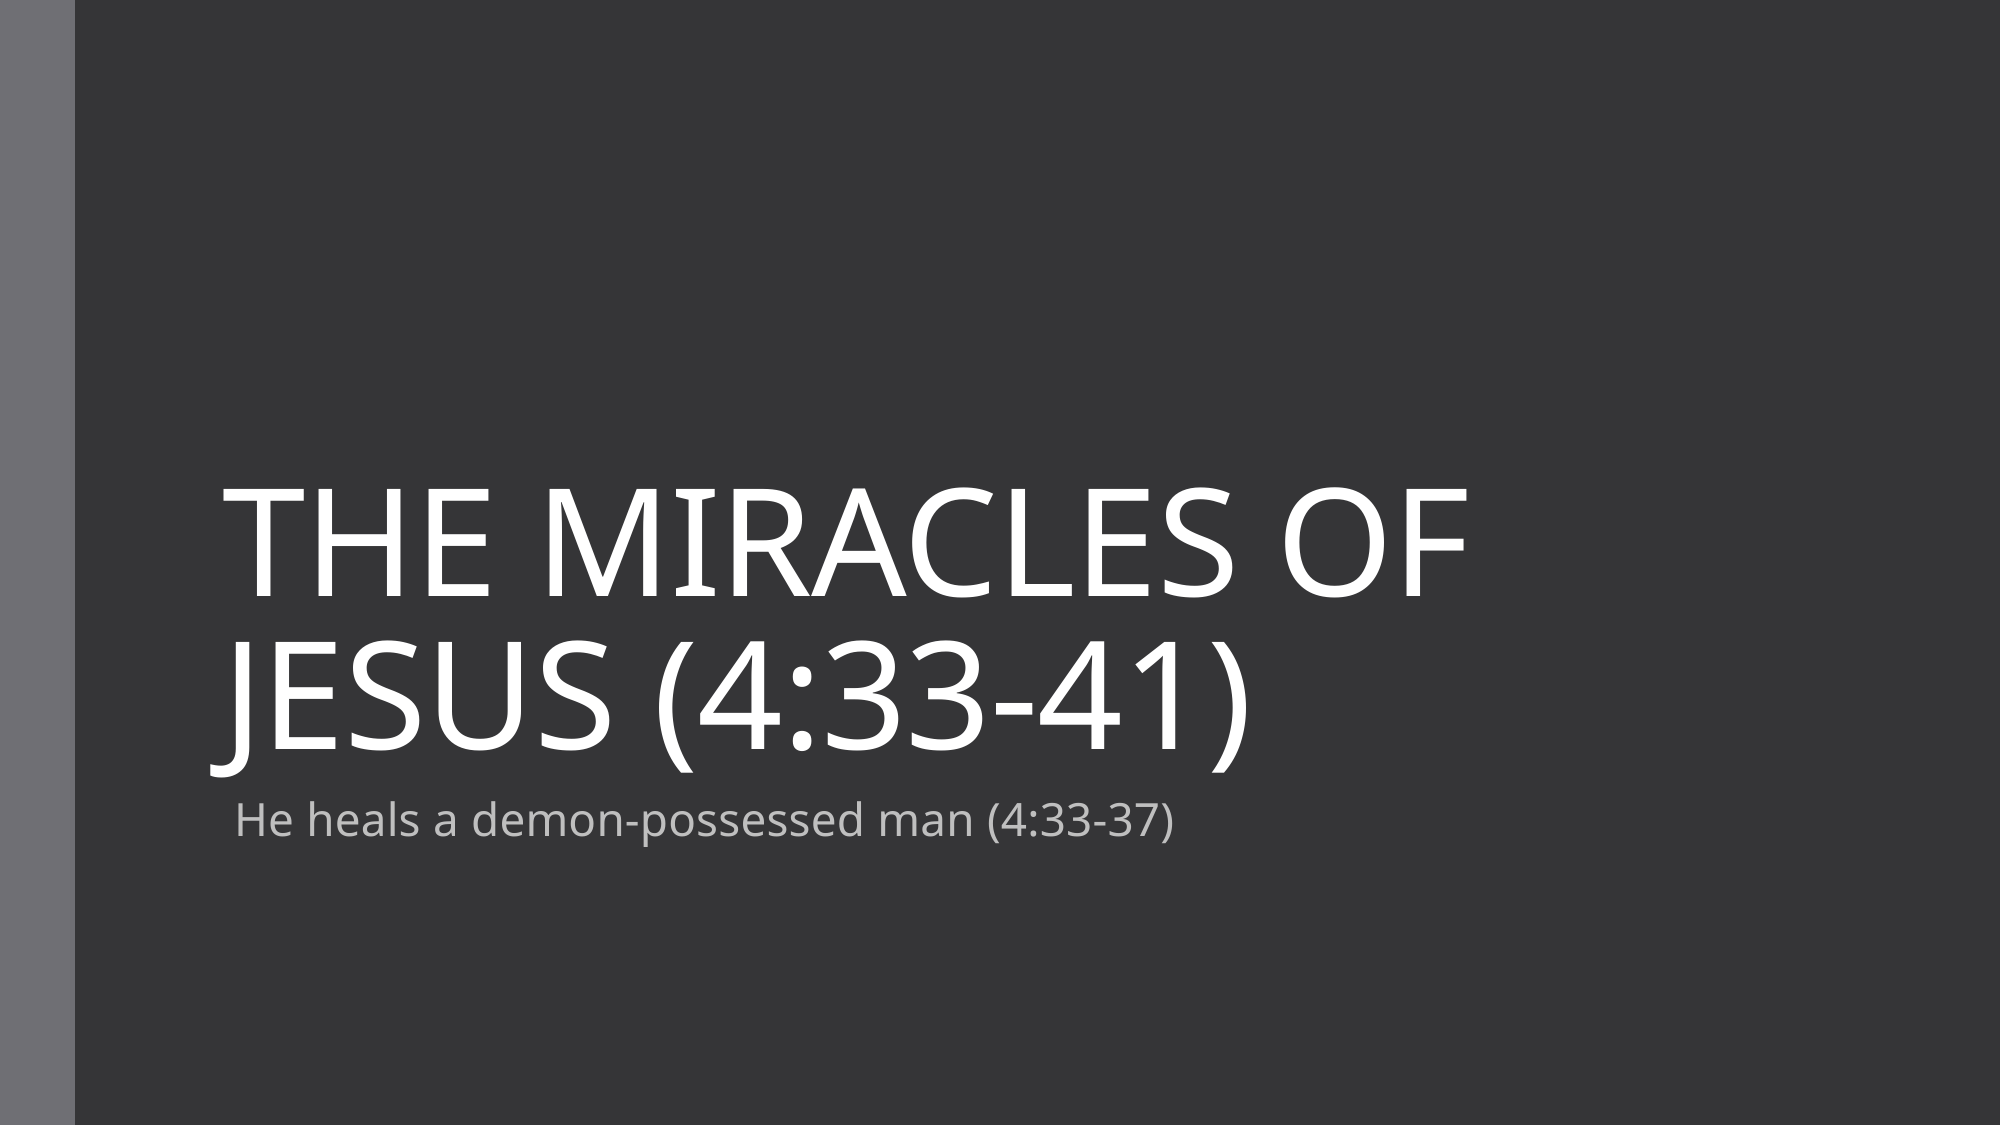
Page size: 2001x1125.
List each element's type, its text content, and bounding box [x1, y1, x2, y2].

title THE MIRACLES OF JESUS (4:33-41) [206, 124, 1752, 787]
subtitle He heals a demon-possessed man (4:33-37) [206, 787, 1752, 1066]
